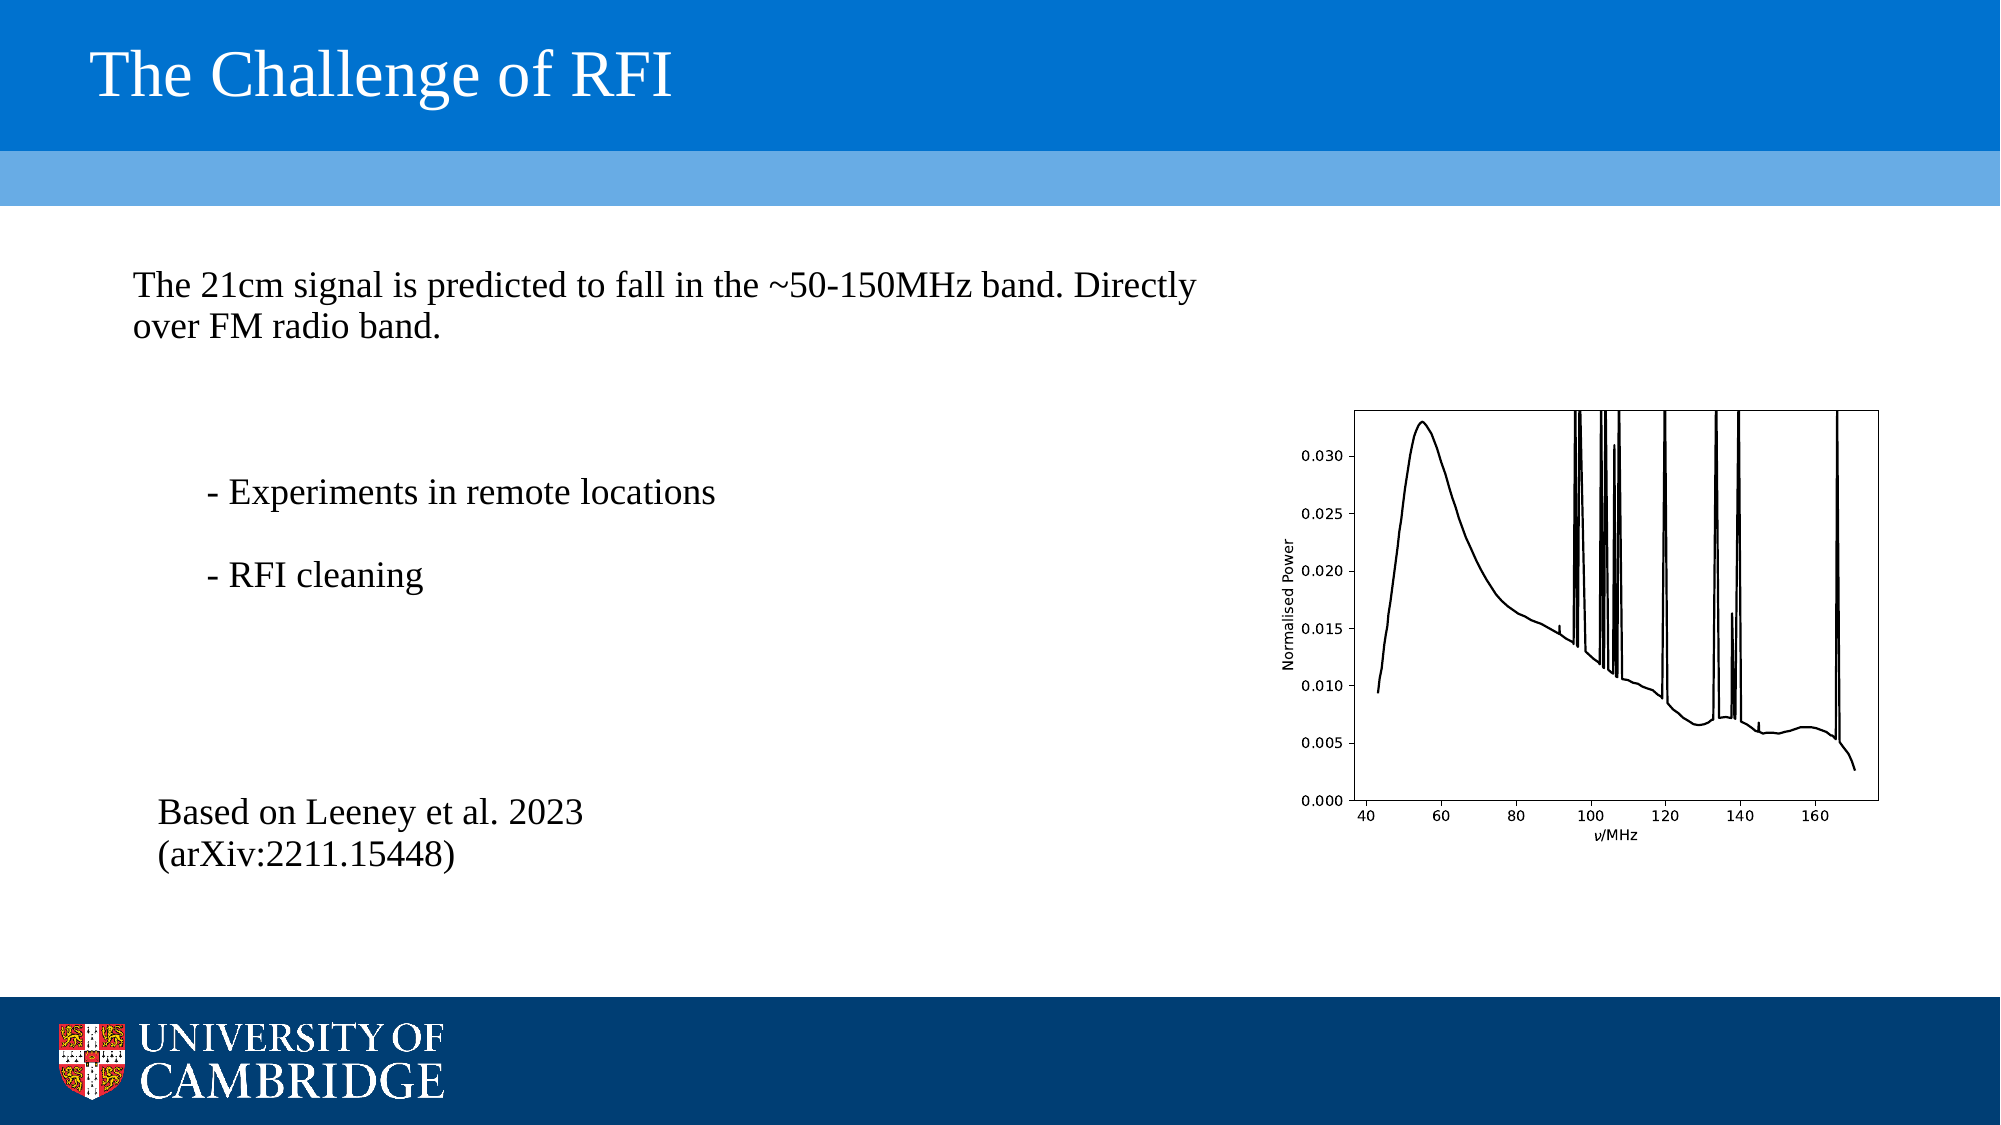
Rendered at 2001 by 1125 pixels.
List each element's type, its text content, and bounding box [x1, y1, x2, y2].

picture [59, 1022, 444, 1100]
text_box Based on Leeney et al. 2023 (arXiv:2211.15448) [142, 784, 882, 882]
picture [1269, 349, 1947, 857]
text_box The 21cm signal is predicted to fall in the ~50-150MHz band. Directly over FM radio band. - Experiments in remote locations - RFI cleaning [118, 256, 1241, 687]
list The Challenge of RFI [3, 29, 1861, 123]
